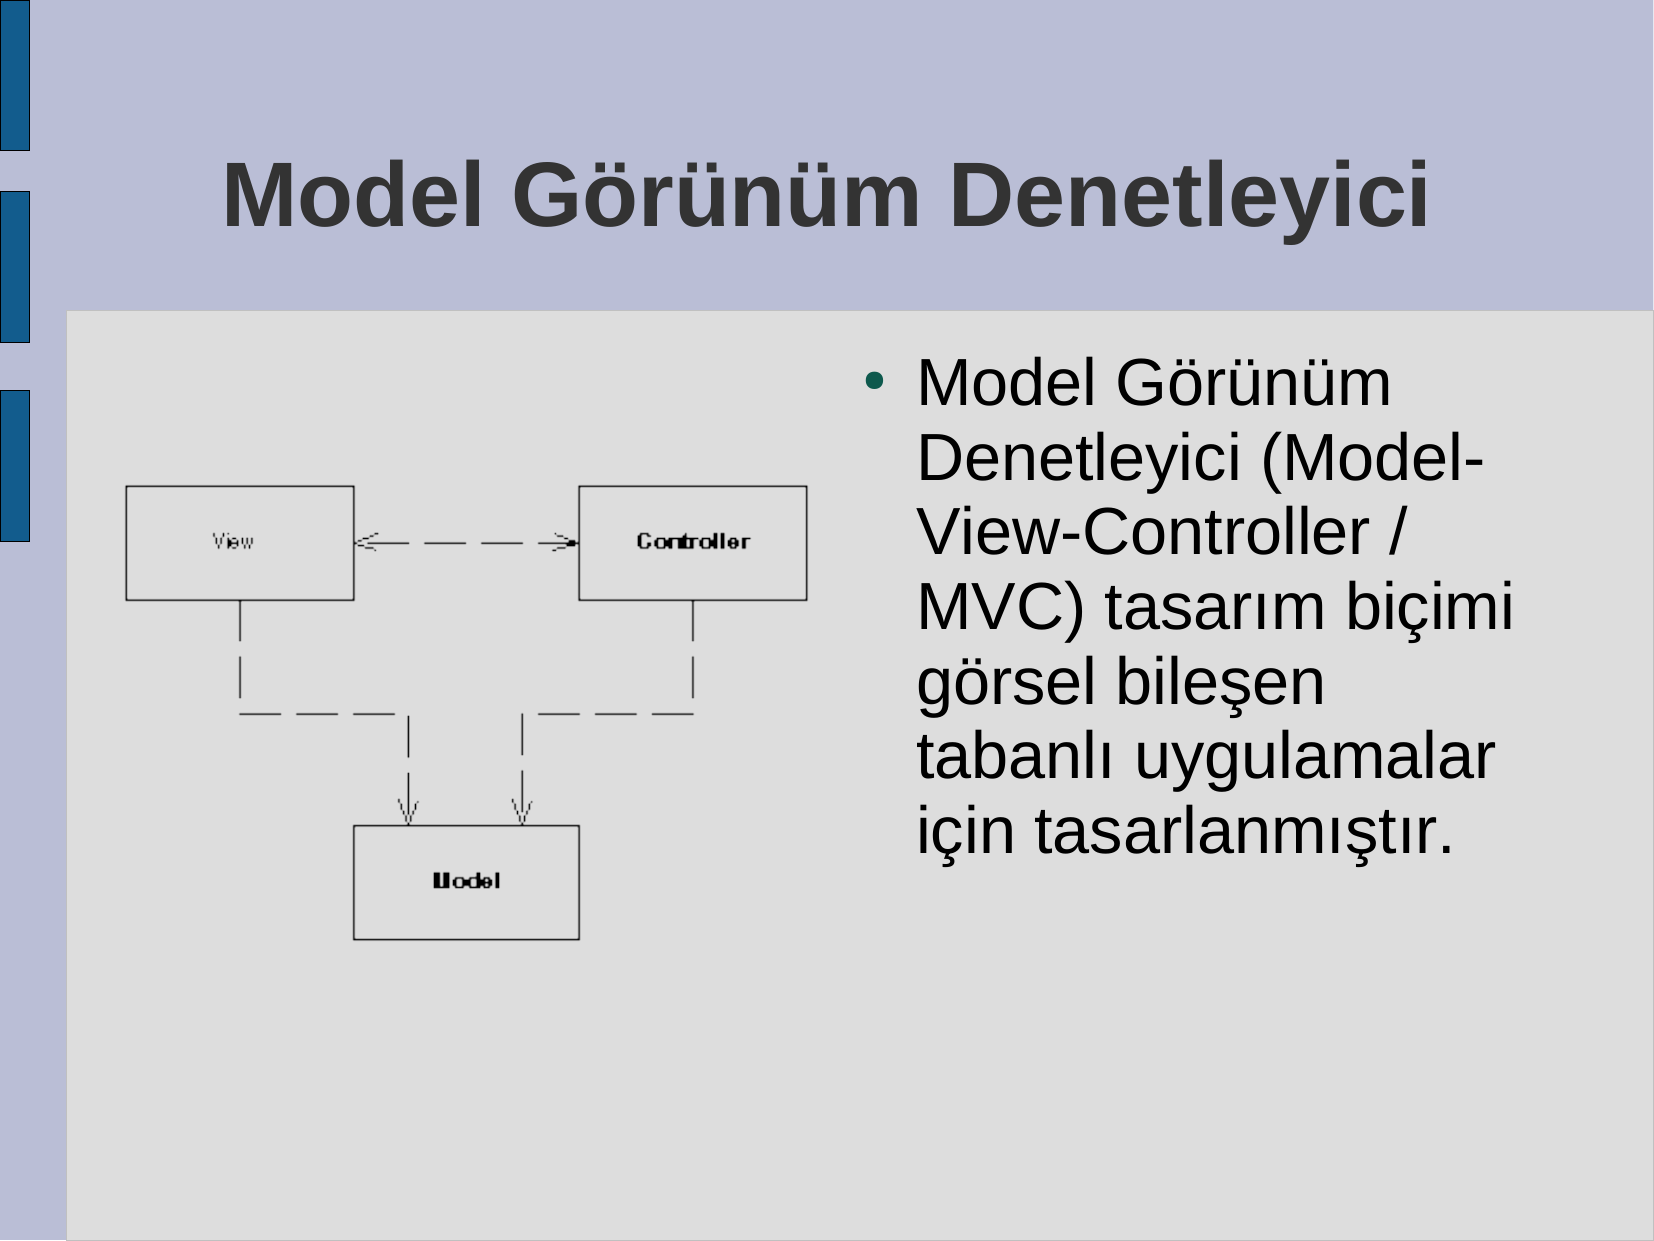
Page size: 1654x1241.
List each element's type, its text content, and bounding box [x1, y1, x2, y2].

list Model Görünüm Denetleyici (Model-View-Controller / MVC) tasarım biçimi görsel bileşen tabanlı uygulamalar için tasarlanmıştır. [845, 344, 1535, 1127]
title Model Görünüm Denetleyici [121, 91, 1534, 299]
picture [121, 481, 811, 989]
